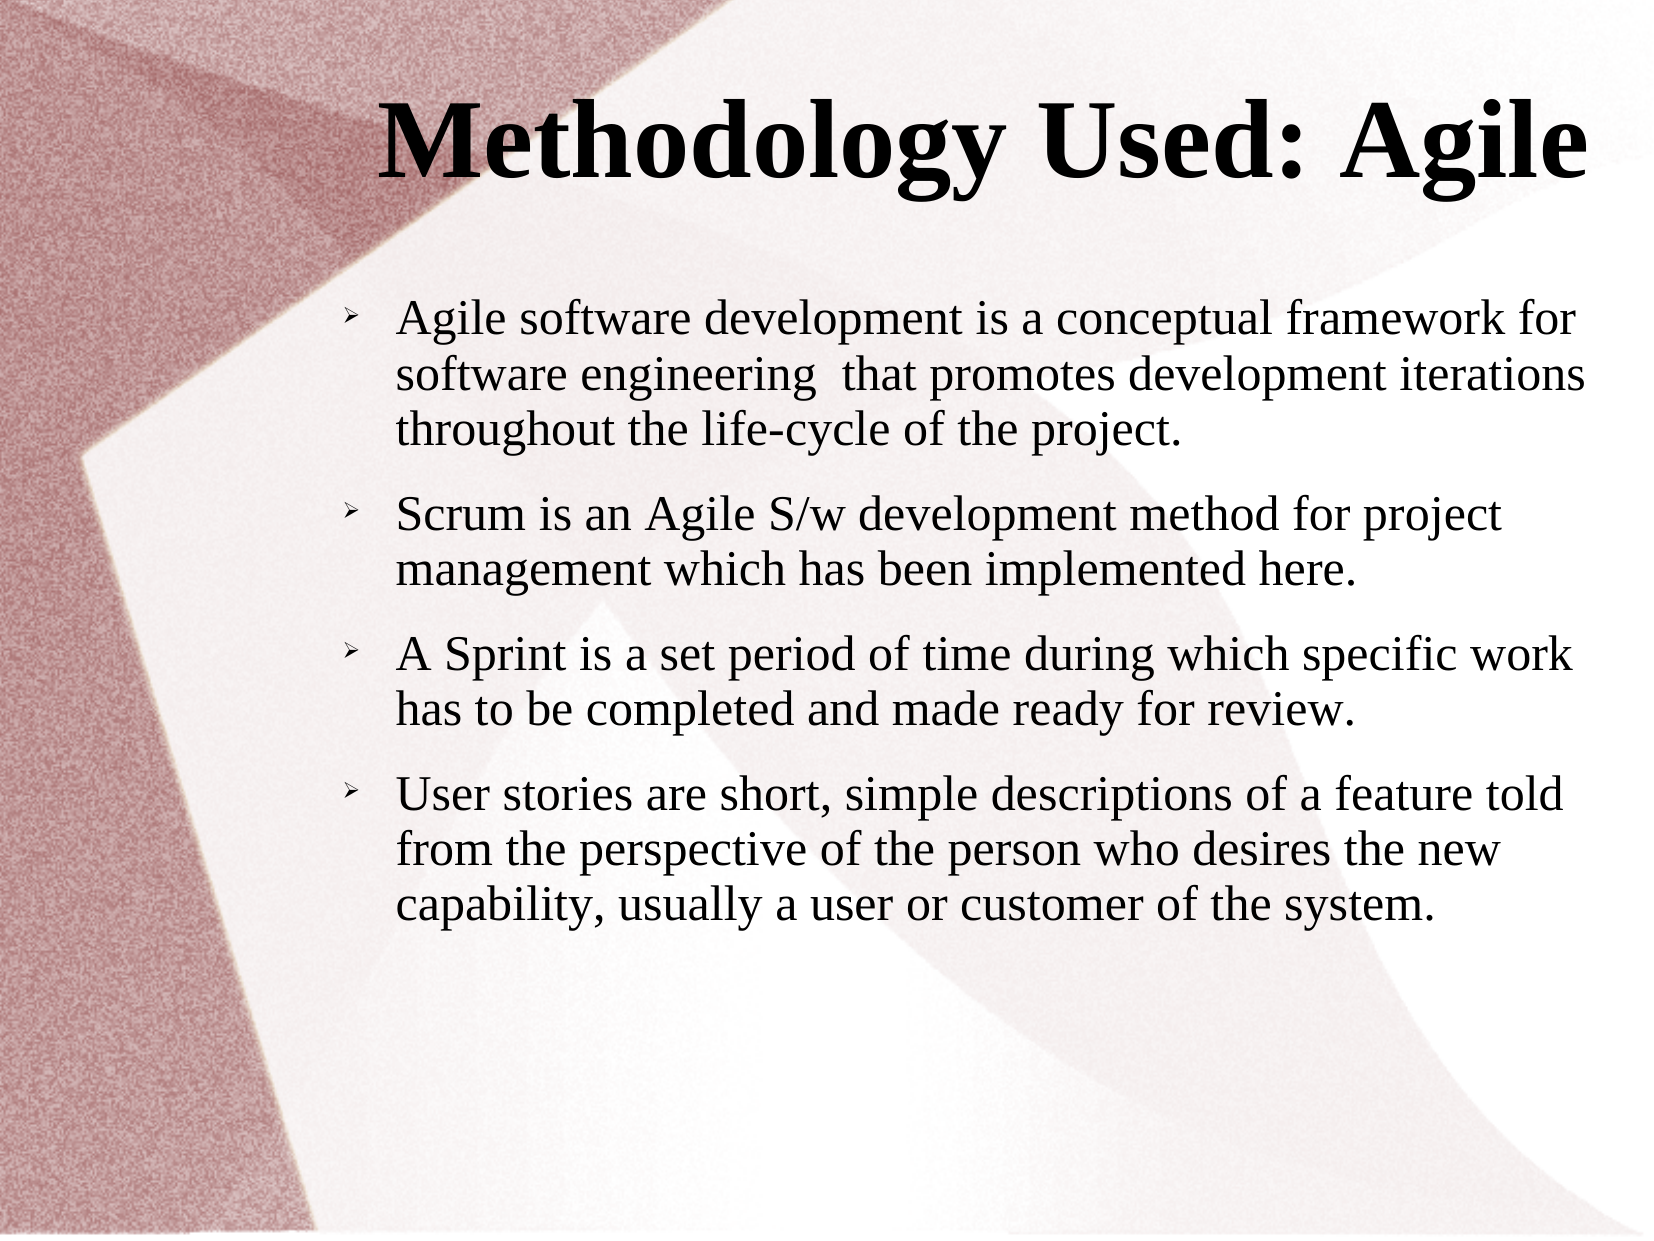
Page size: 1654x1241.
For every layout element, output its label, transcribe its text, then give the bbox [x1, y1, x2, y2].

list Agile software development is a conceptual framework for software engineering that promotes development iterations throughout the life-cycle of the project. Scrum is an Agile S/w development method for project management which has been implemented here. A Sprint is a set period of time during which specific work has to be completed and made ready for review. User stories are short, simple descriptions of a feature told from the perspective of the person who desires the new capability, usually a user or customer of the system. [324, 290, 1601, 942]
picture [0, 0, 1654, 1241]
title Methodology Used: Agile [360, 14, 1591, 265]
